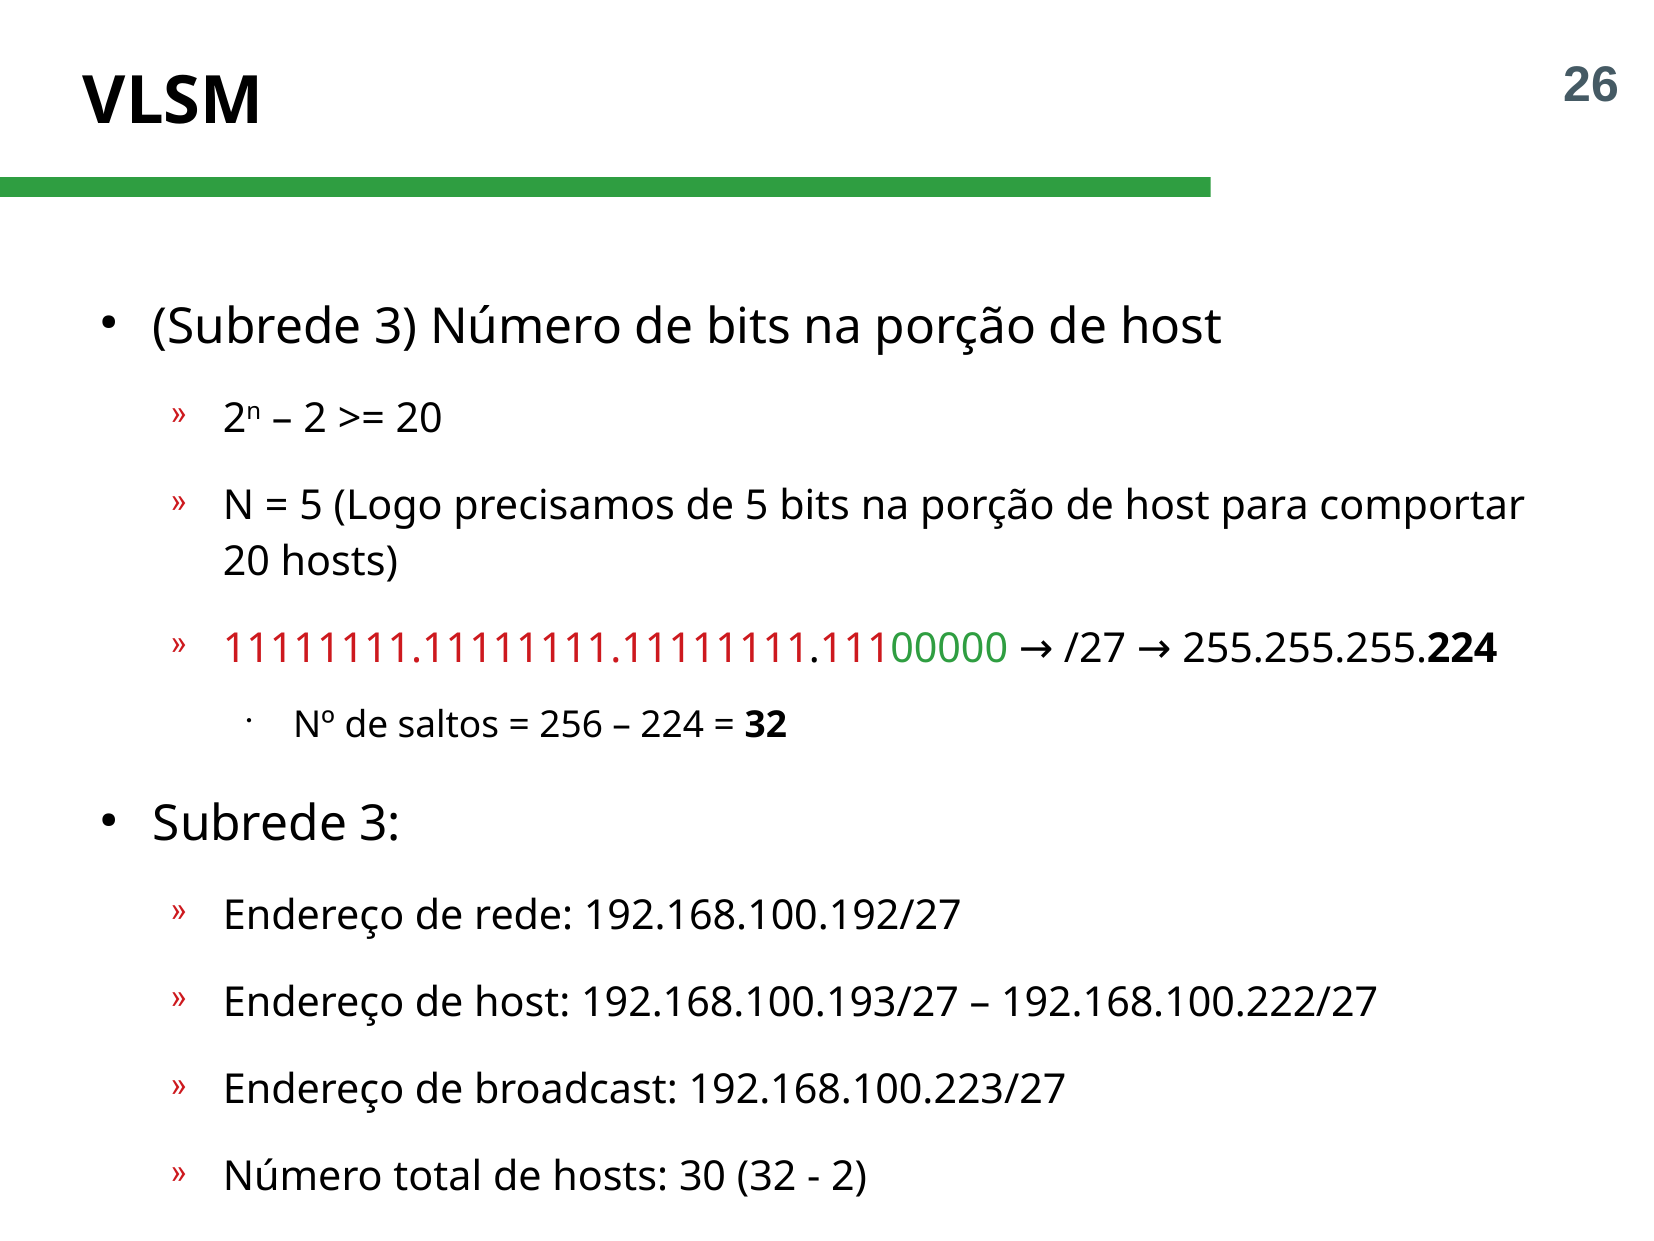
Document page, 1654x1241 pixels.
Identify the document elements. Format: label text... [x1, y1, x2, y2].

title VLSM [82, 0, 1152, 202]
list (Subrede 3) Número de bits na porção de host 2n – 2 >= 20 N = 5 (Logo precisamos de 5 bits na porção de host para comportar 20 hosts) 11111111.11111111.11111111.11100000 → /27 → 255.255.255.224 Nº de saltos = 256 – 224 = 32 Subrede 3: Endereço de rede: 192.168.100.192/27 Endereço de host: 192.168.100.193/27 – 192.168.100.222/27 Endereço de broadcast: 192.168.100.223/27 Número total de hosts: 30 (32 - 2) [82, 290, 1571, 1211]
